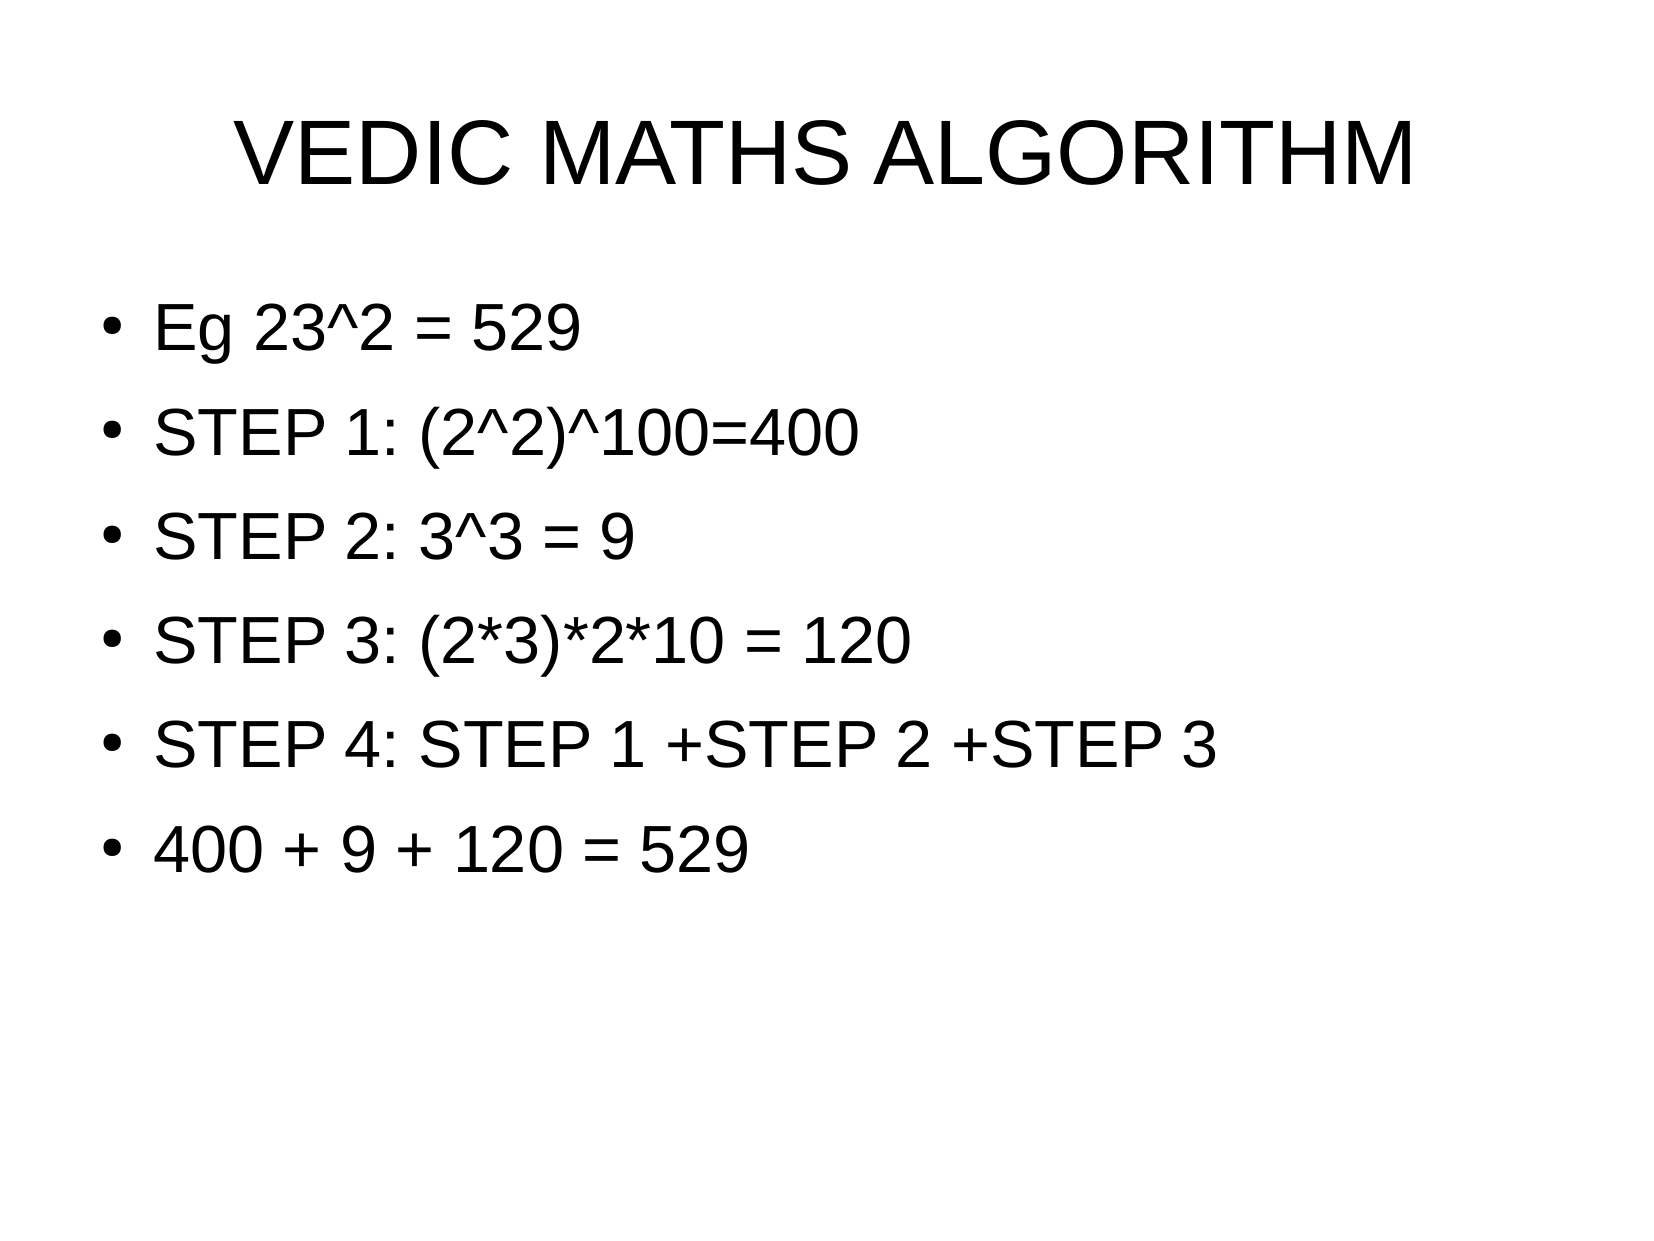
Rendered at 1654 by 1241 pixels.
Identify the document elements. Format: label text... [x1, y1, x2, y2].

list Eg 23^2 = 529 STEP 1: (2^2)^100=400 STEP 2: 3^3 = 9 STEP 3: (2*3)*2*10 = 120 STEP 4: STEP 1 +STEP 2 +STEP 3 400 + 9 + 120 = 529 [82, 290, 1571, 1010]
title VEDIC MATHS ALGORITHM [82, 49, 1571, 257]
